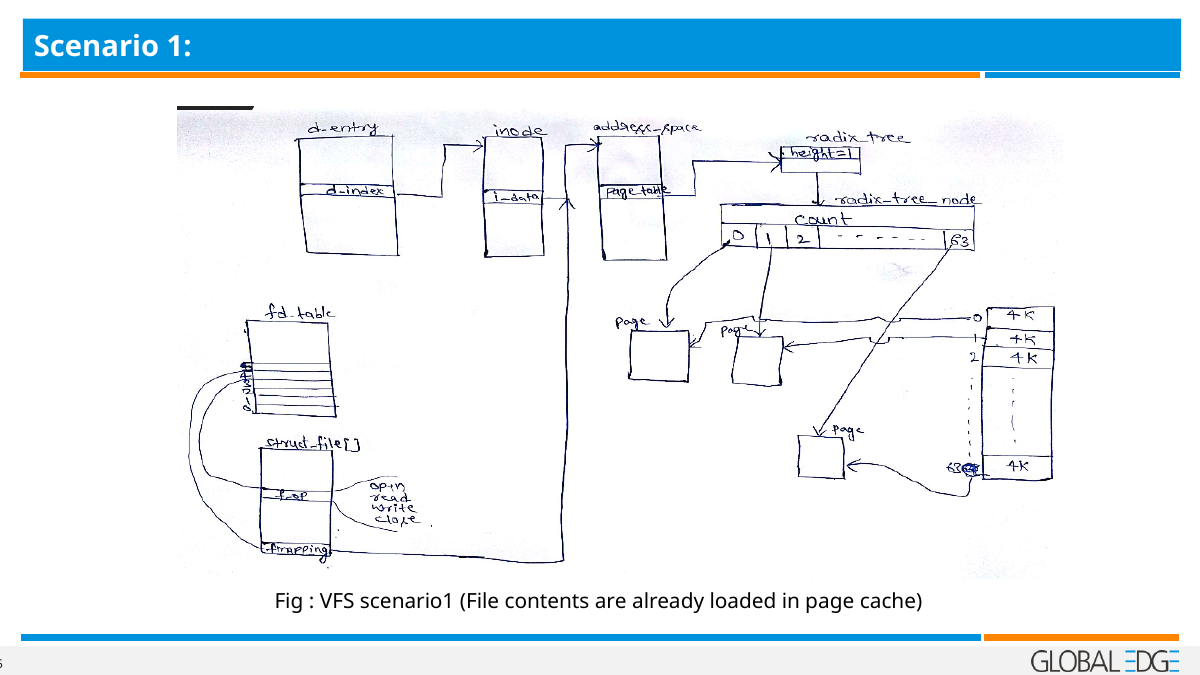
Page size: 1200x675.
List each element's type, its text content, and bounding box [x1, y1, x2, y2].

title Scenario 1: [22, 18, 1182, 71]
text_box Fig : VFS scenario1 (File contents are already loaded in page cache) [259, 578, 1028, 619]
picture [1031, 650, 1179, 672]
picture [177, 106, 1063, 579]
